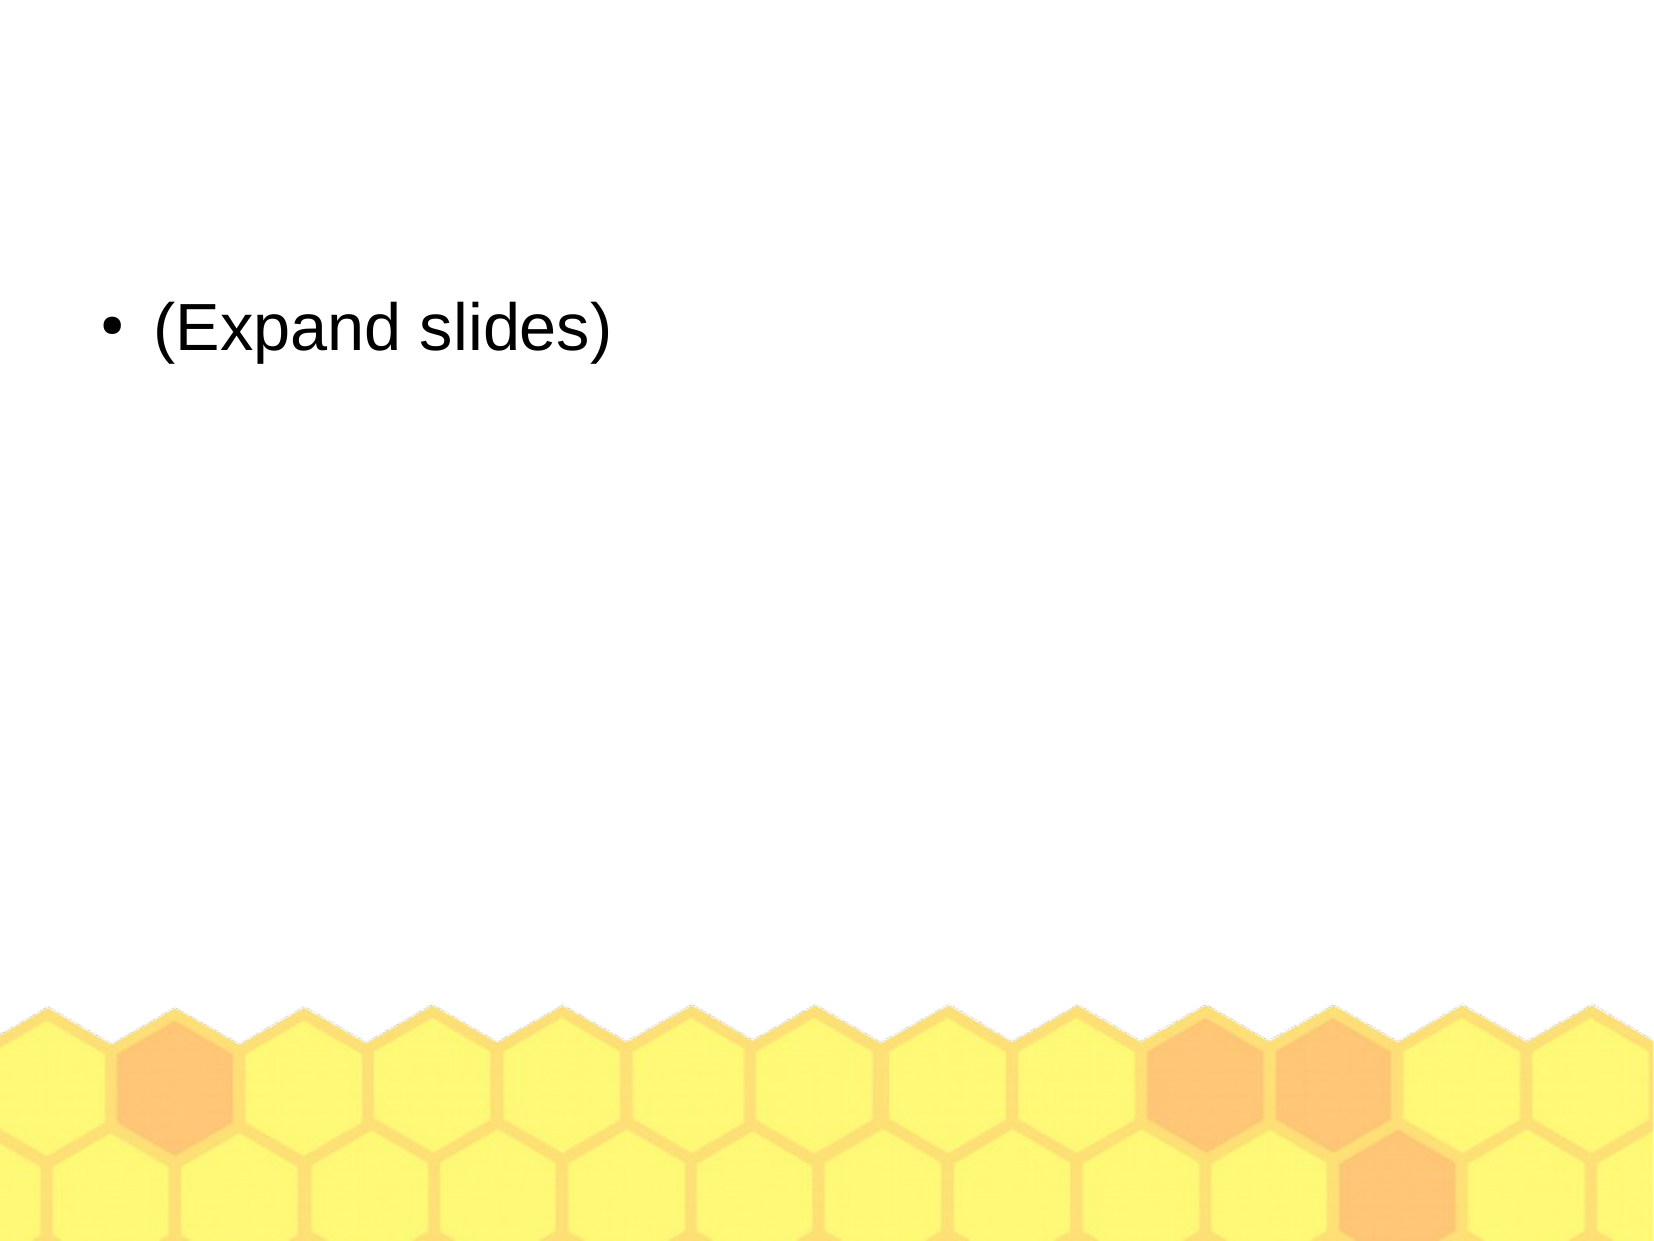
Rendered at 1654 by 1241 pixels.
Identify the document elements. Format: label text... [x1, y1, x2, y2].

picture [0, 1001, 1654, 1241]
list (Expand slides) [82, 290, 1571, 1010]
